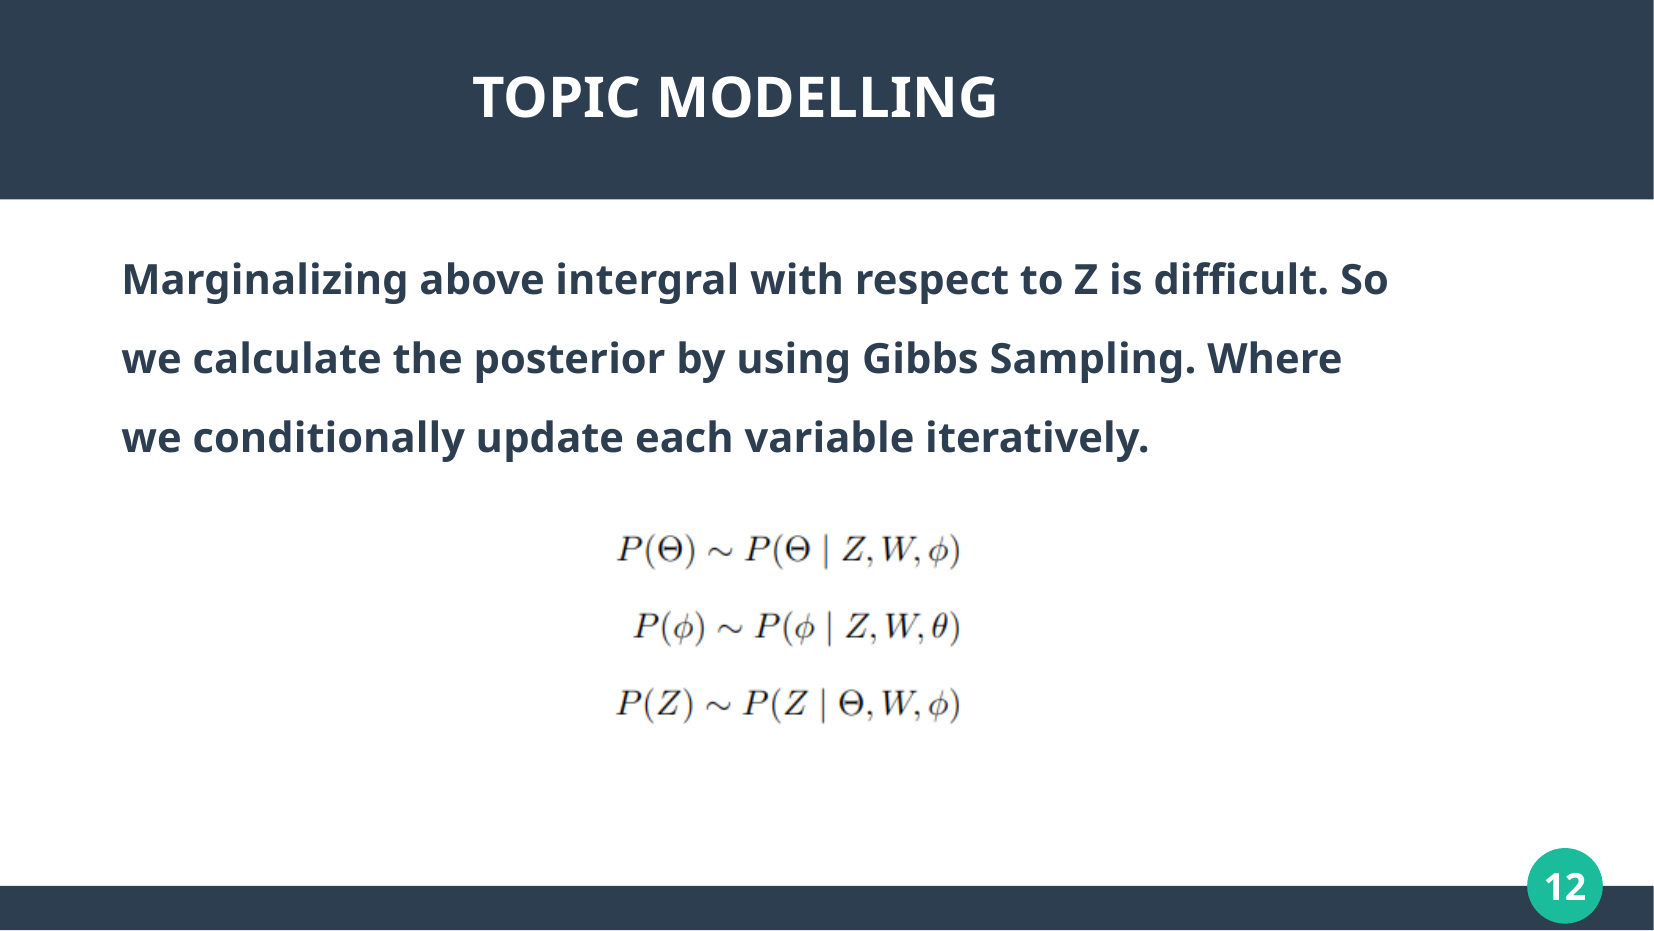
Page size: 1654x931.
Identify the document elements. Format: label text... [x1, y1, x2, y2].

title TOPIC MODELLING [59, 37, 1595, 155]
picture [499, 501, 1034, 762]
list Marginalizing above intergral with respect to Z is difficult. So we calculate the posterior by using Gibbs Sampling. Where we conditionally update each variable iteratively. [50, 249, 1586, 870]
